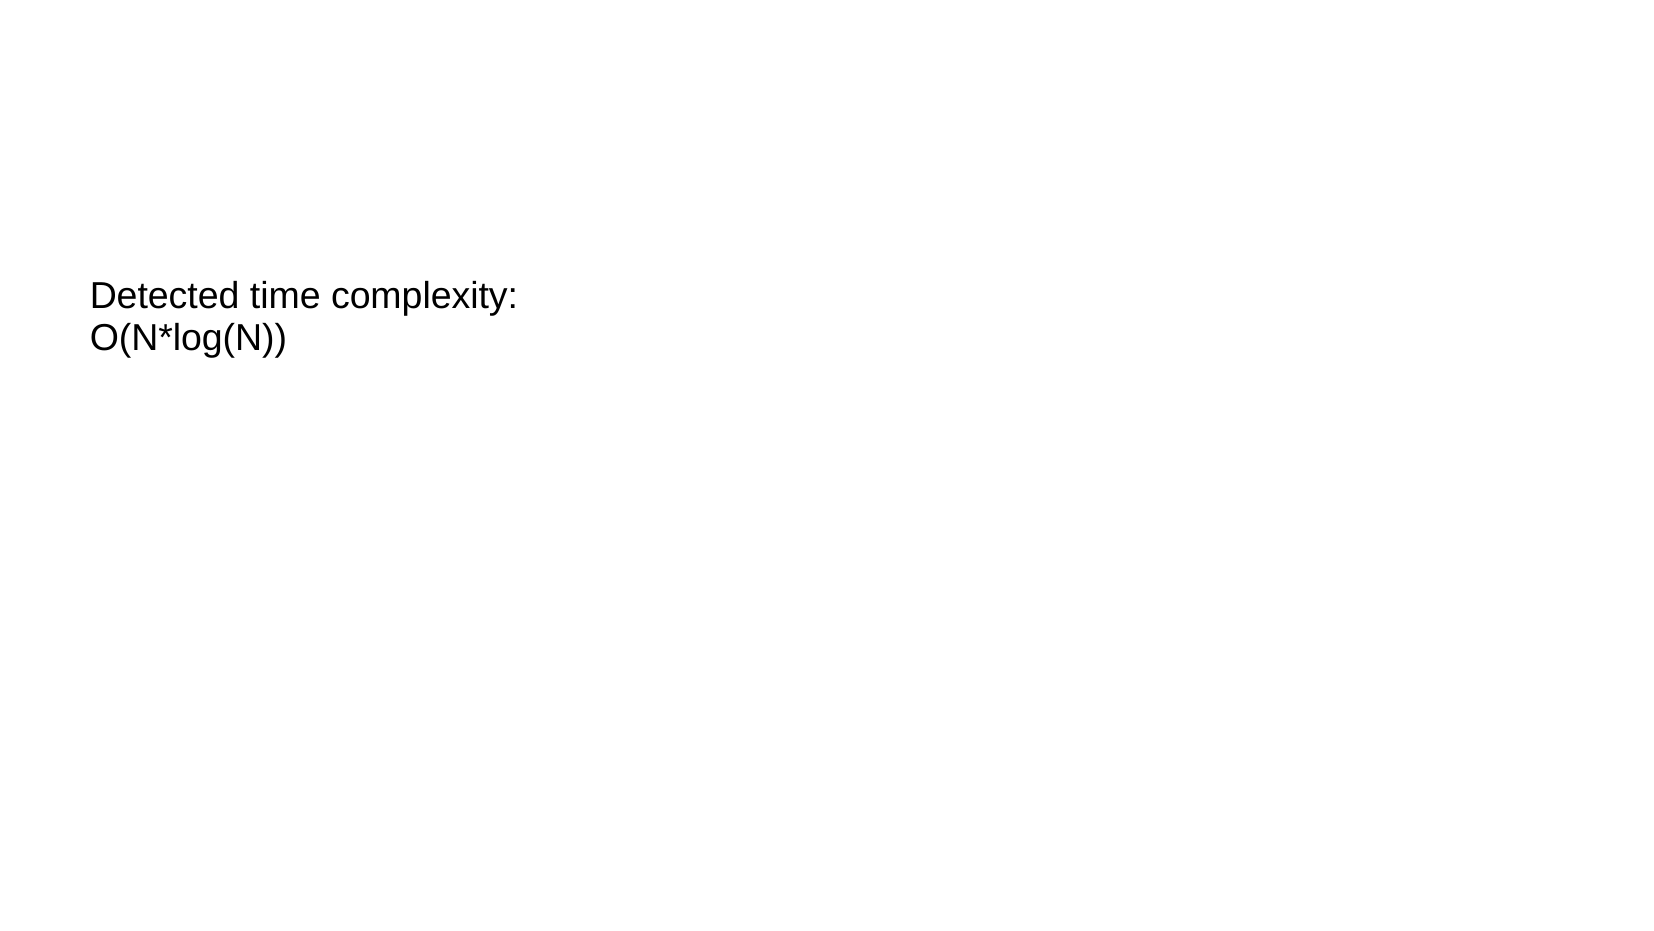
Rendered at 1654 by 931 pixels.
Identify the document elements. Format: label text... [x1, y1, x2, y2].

text_box Detected time complexity: O(N*log(N)) [75, 225, 1351, 563]
